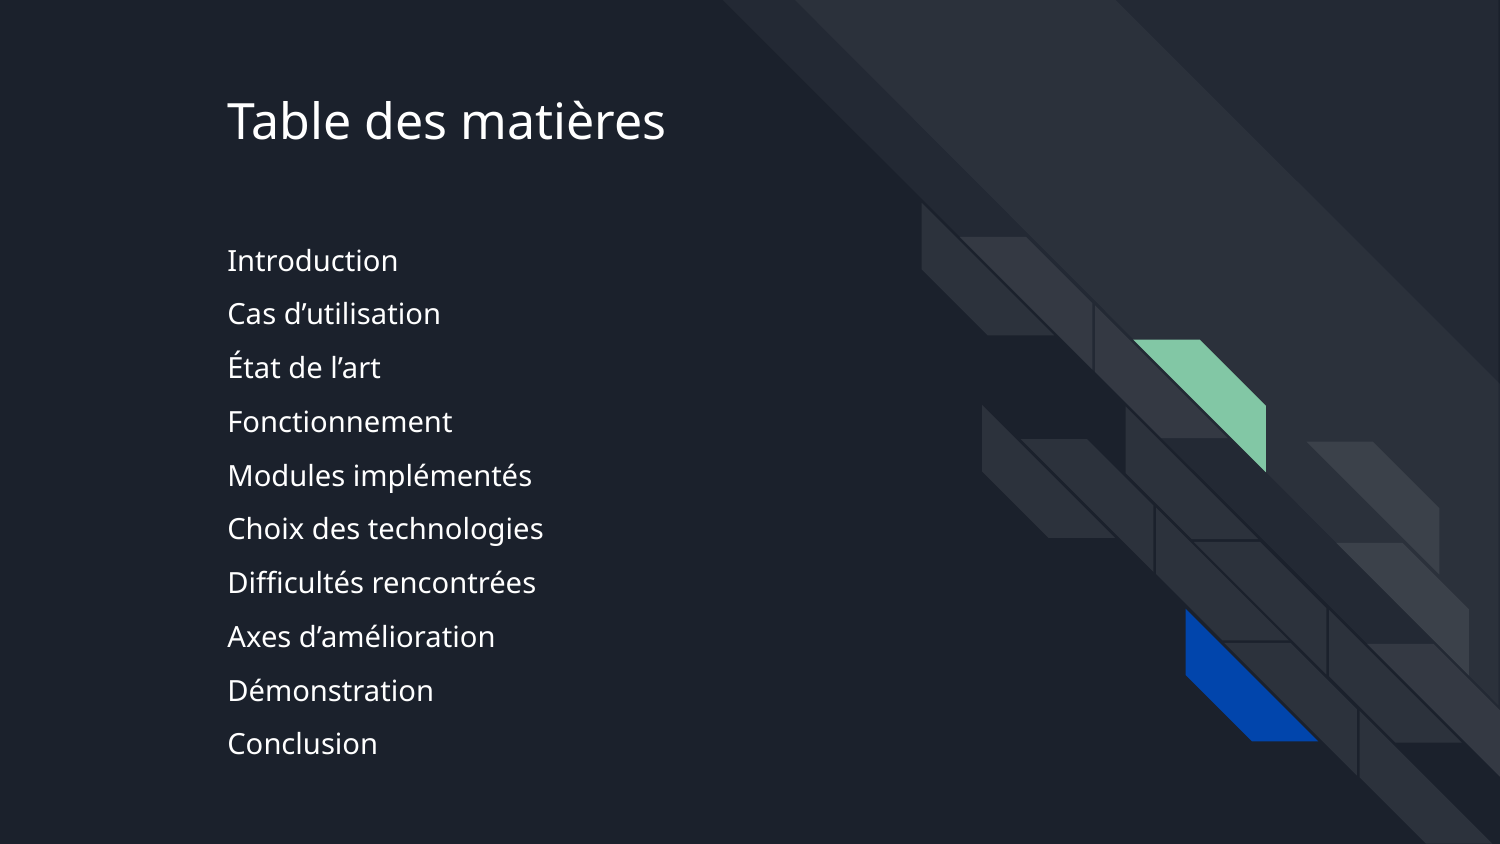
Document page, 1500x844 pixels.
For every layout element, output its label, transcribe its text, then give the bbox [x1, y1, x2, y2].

title Table des matières [212, 74, 1368, 154]
text_box Introduction Cas d’utilisation État de l’art Fonctionnement Modules implémentés Choix des technologies Difficultés rencontrées Axes d’amélioration Démonstration Conclusion [212, 226, 708, 786]
